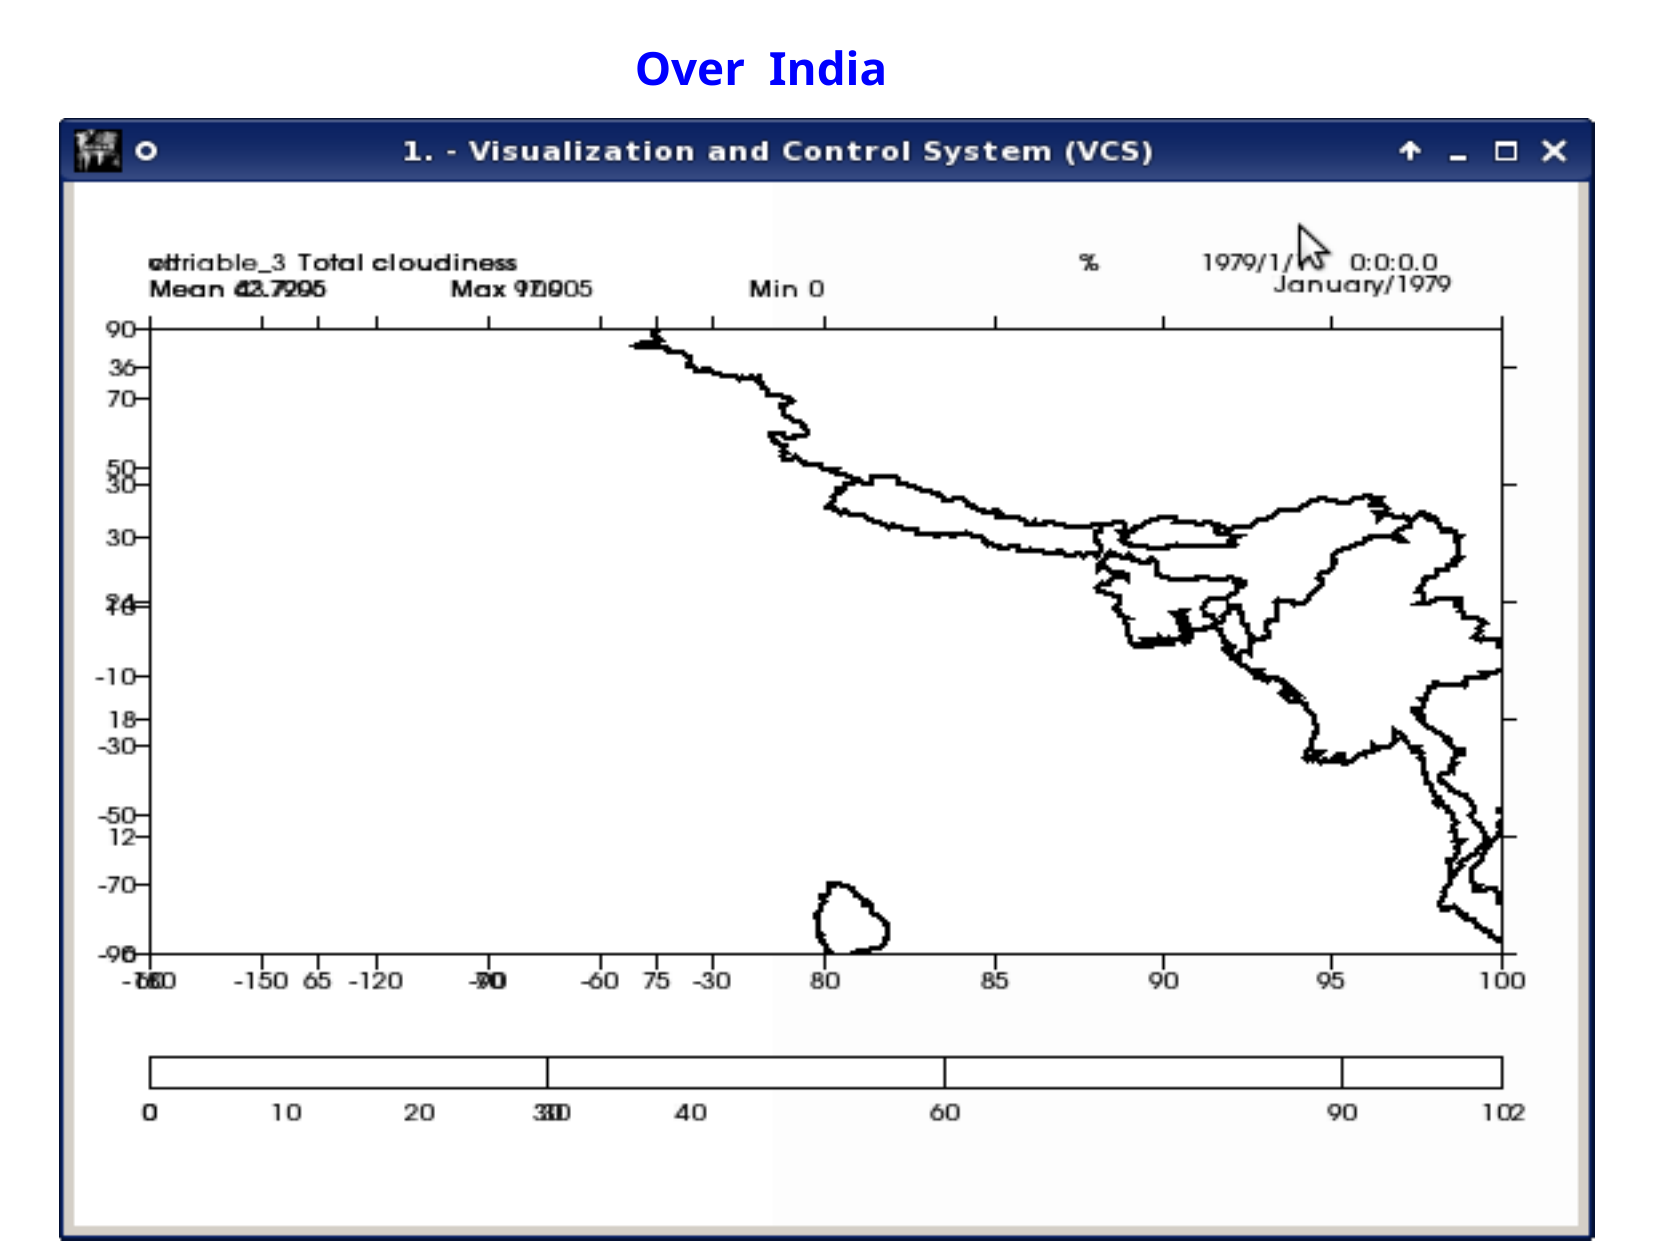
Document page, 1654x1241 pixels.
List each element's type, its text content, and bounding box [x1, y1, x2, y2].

picture [59, 118, 1595, 1241]
text_box Over India [472, 29, 1152, 108]
